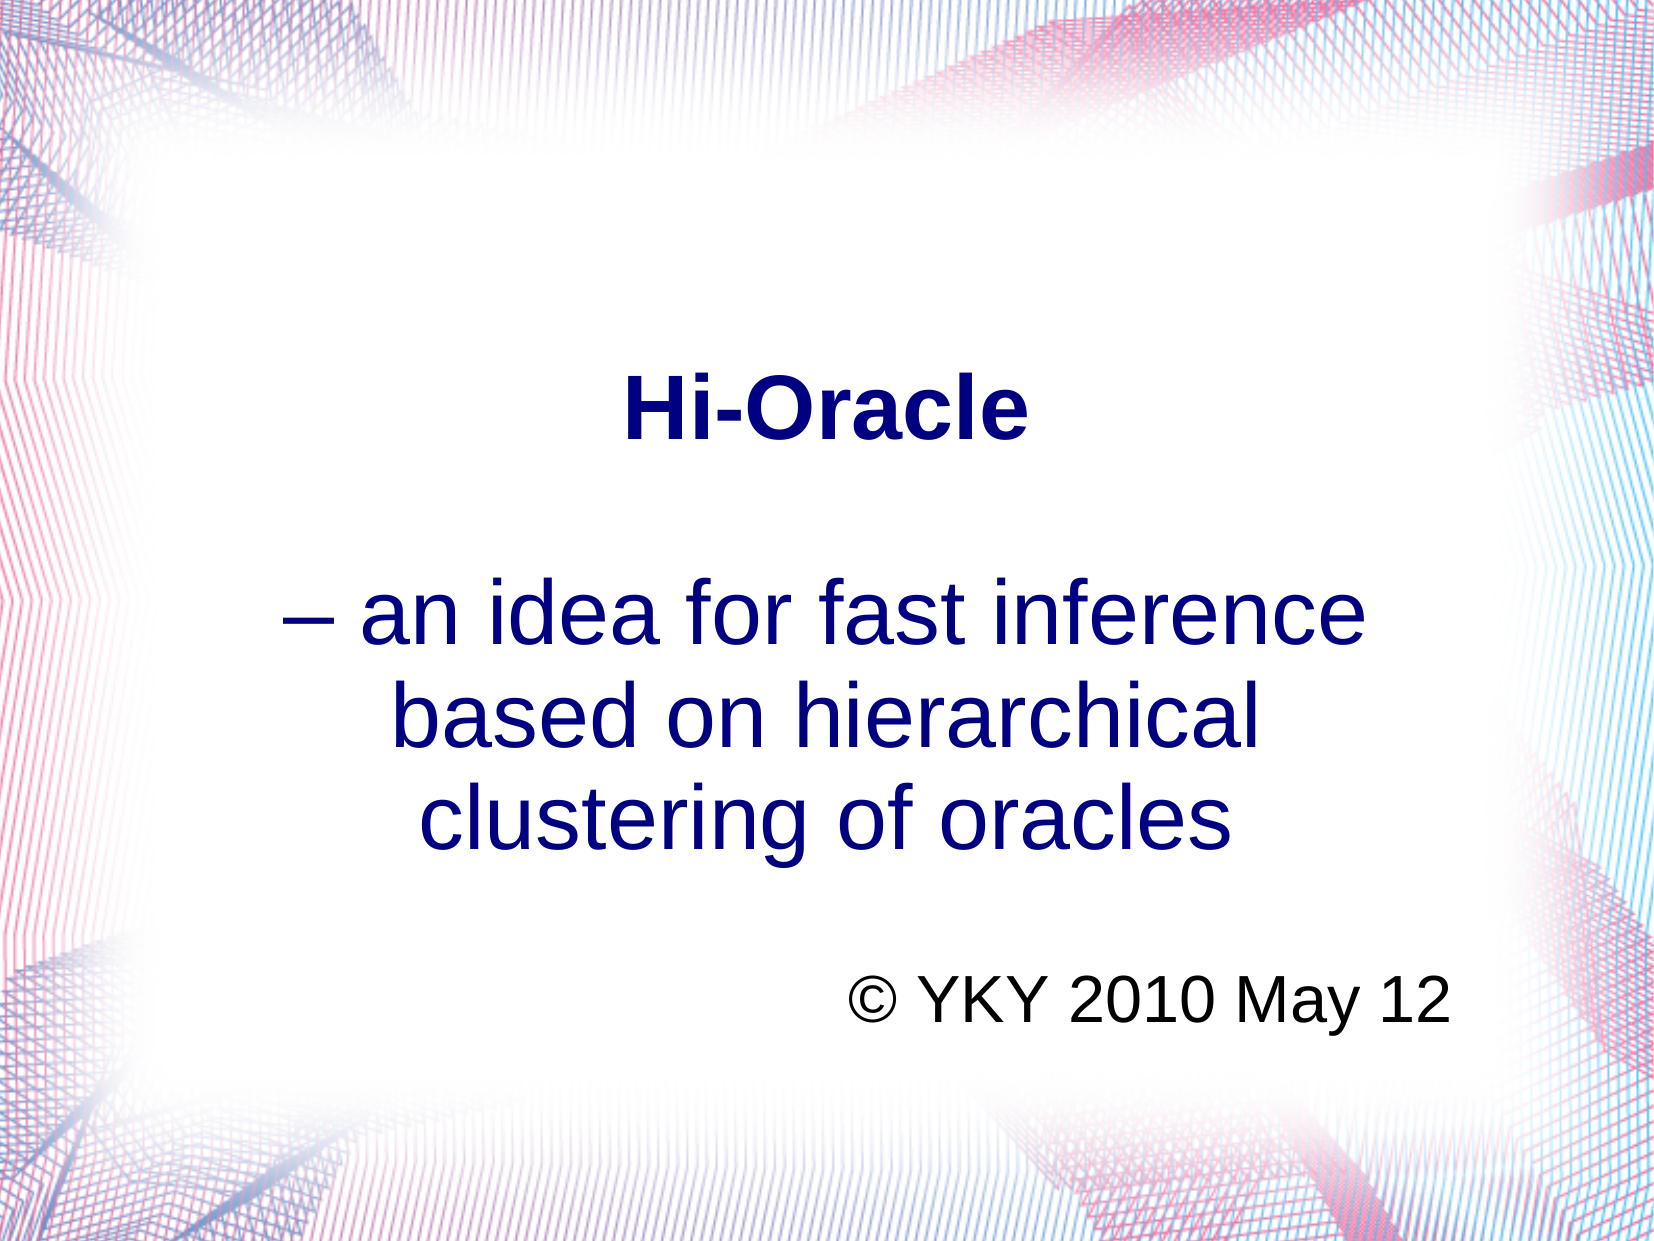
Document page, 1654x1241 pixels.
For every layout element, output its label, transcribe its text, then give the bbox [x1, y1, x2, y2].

subtitle © YKY 2010 May 12 [847, 911, 1473, 1087]
title Hi-Oracle – an idea for fast inference based on hierarchical clustering of oracles [82, 356, 1571, 870]
picture [0, 0, 1654, 1241]
